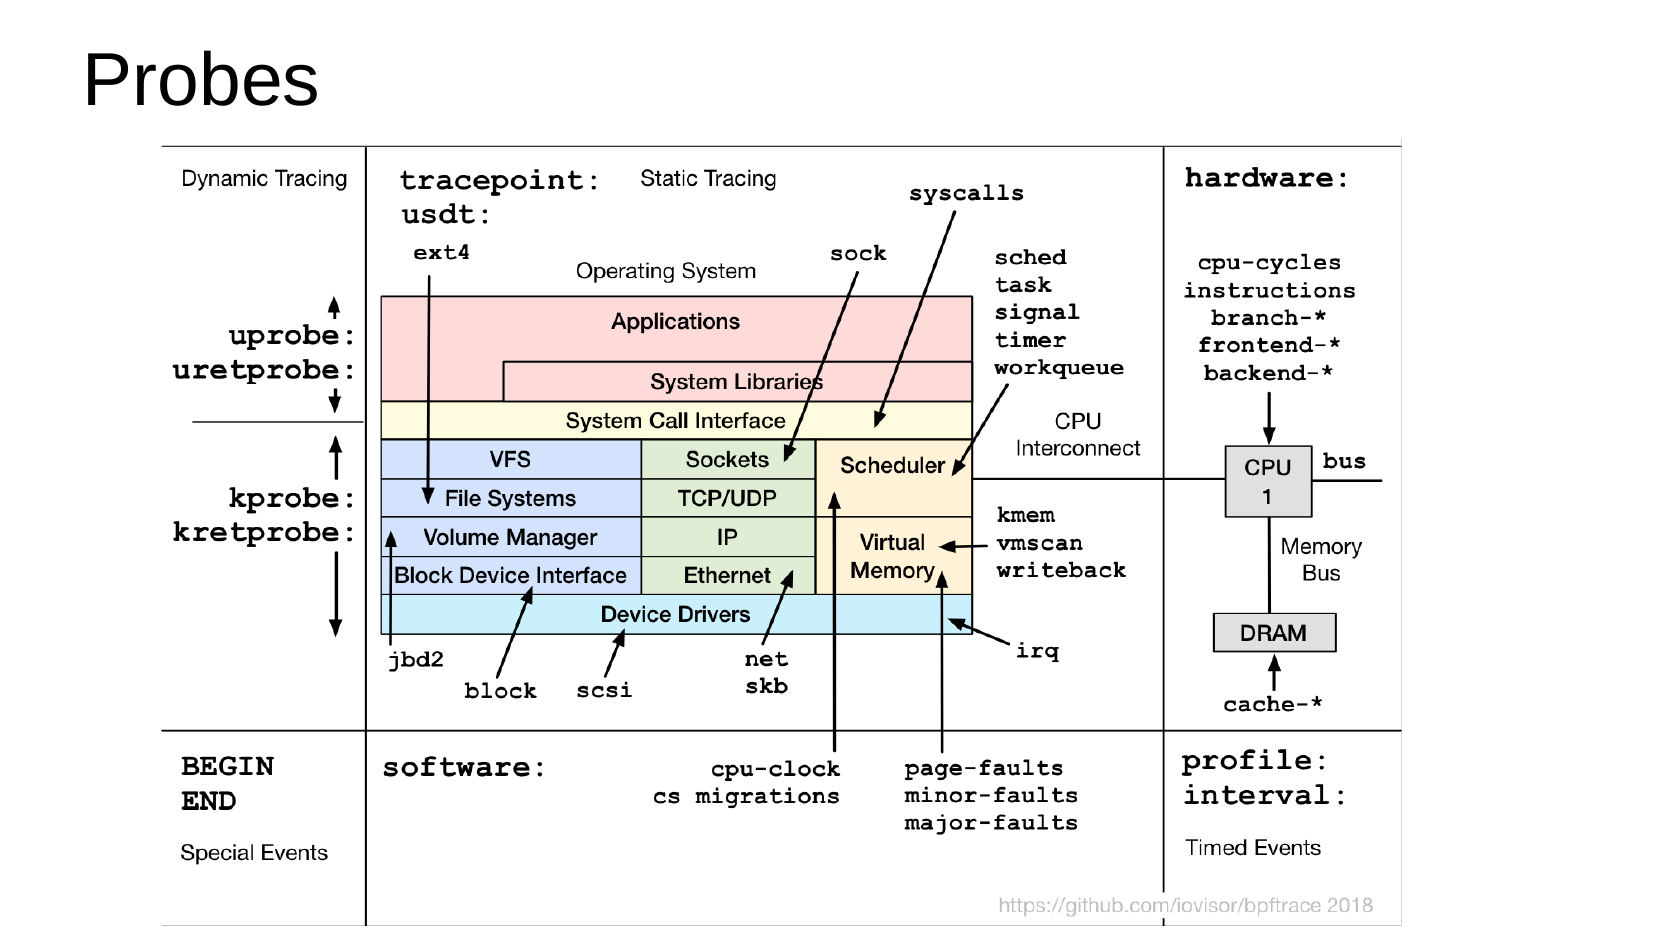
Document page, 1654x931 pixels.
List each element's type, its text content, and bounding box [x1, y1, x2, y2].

title Probes [82, 20, 1571, 139]
picture [161, 139, 1402, 926]
